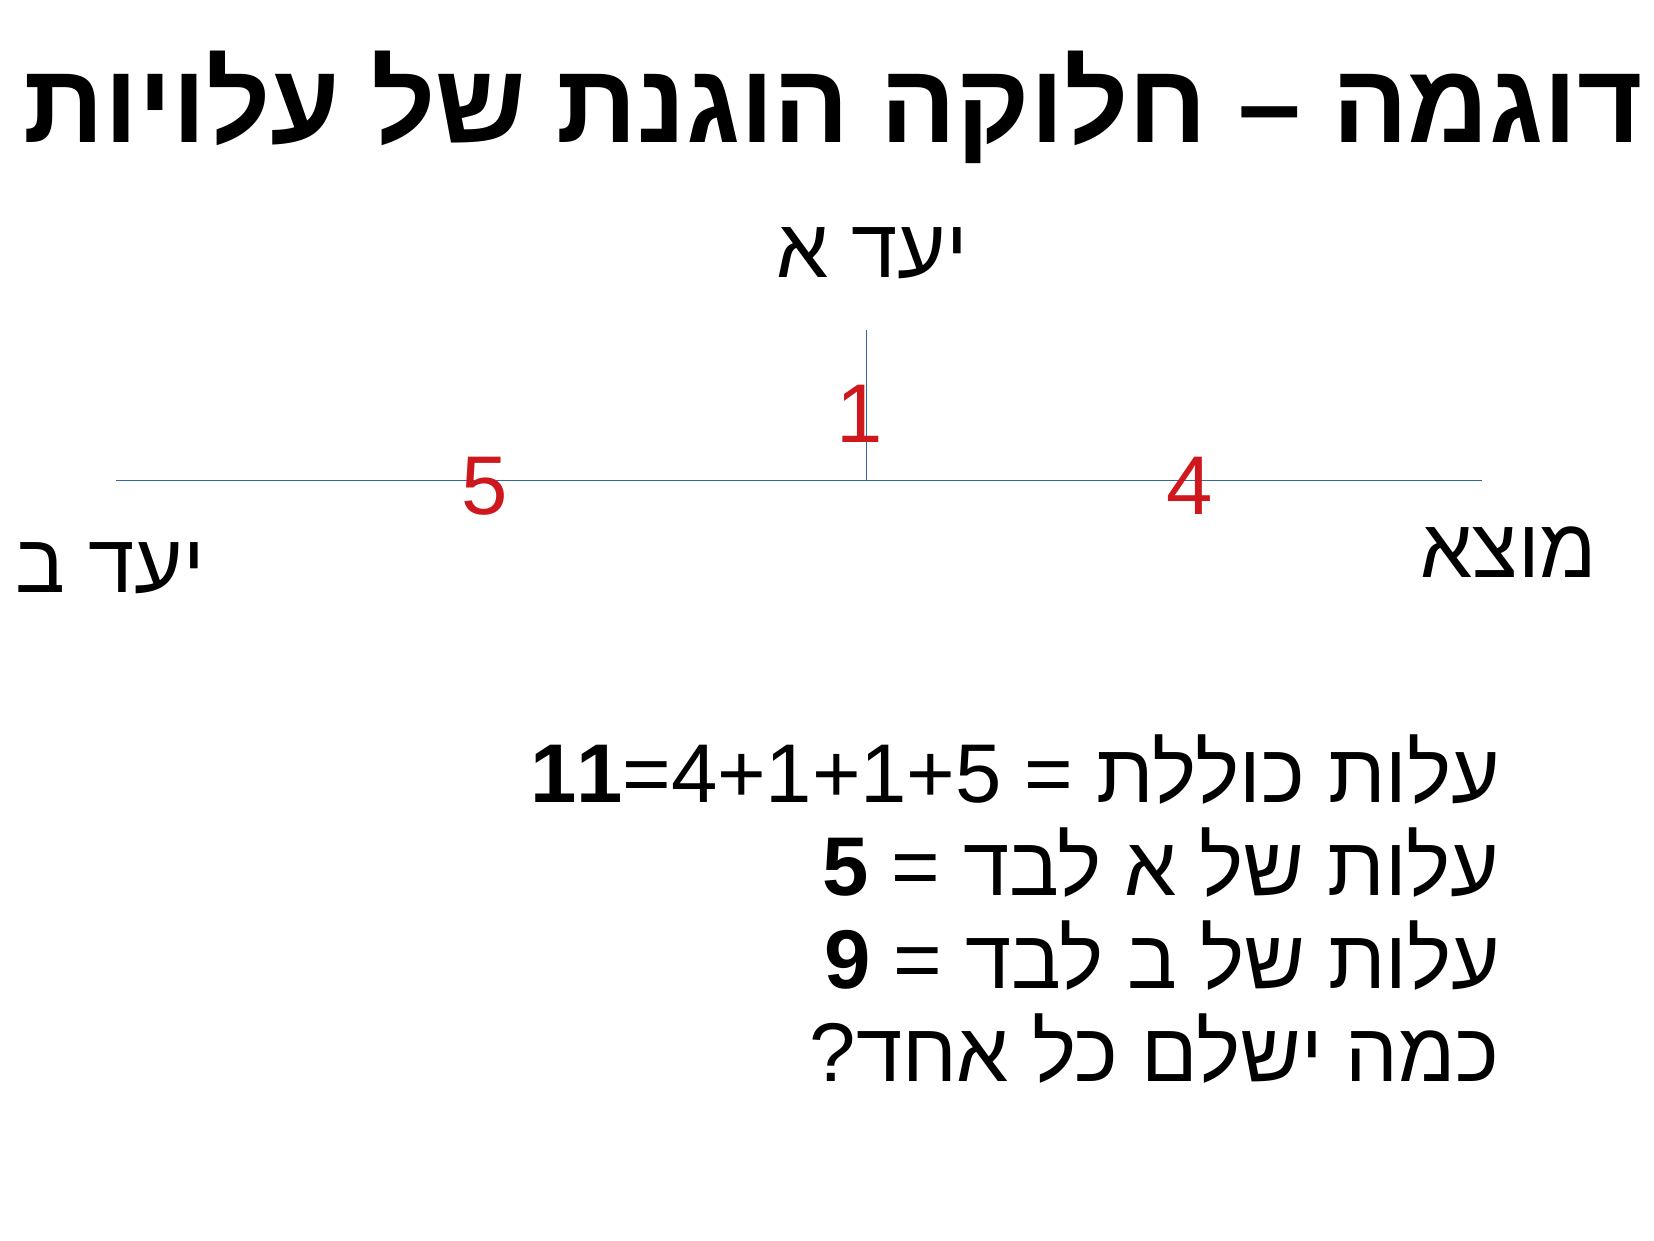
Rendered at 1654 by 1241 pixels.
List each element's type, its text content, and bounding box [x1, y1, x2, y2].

text_box יעד ב [1, 510, 222, 622]
text_box מוצא [1405, 495, 1621, 607]
text_box עלות כוללת = 4+1+1+5=11 עלות של א לבד = 5 עלות של ב לבד = 9 כמה ישלם כל אחד? [120, 720, 1516, 1123]
text_box 1 [821, 360, 993, 496]
title דוגמה – חלוקה הוגנת של עלויות [15, 0, 1654, 215]
text_box יעד א [761, 195, 990, 307]
text_box 5 [446, 432, 618, 541]
text_box 4 [1151, 432, 1323, 541]
